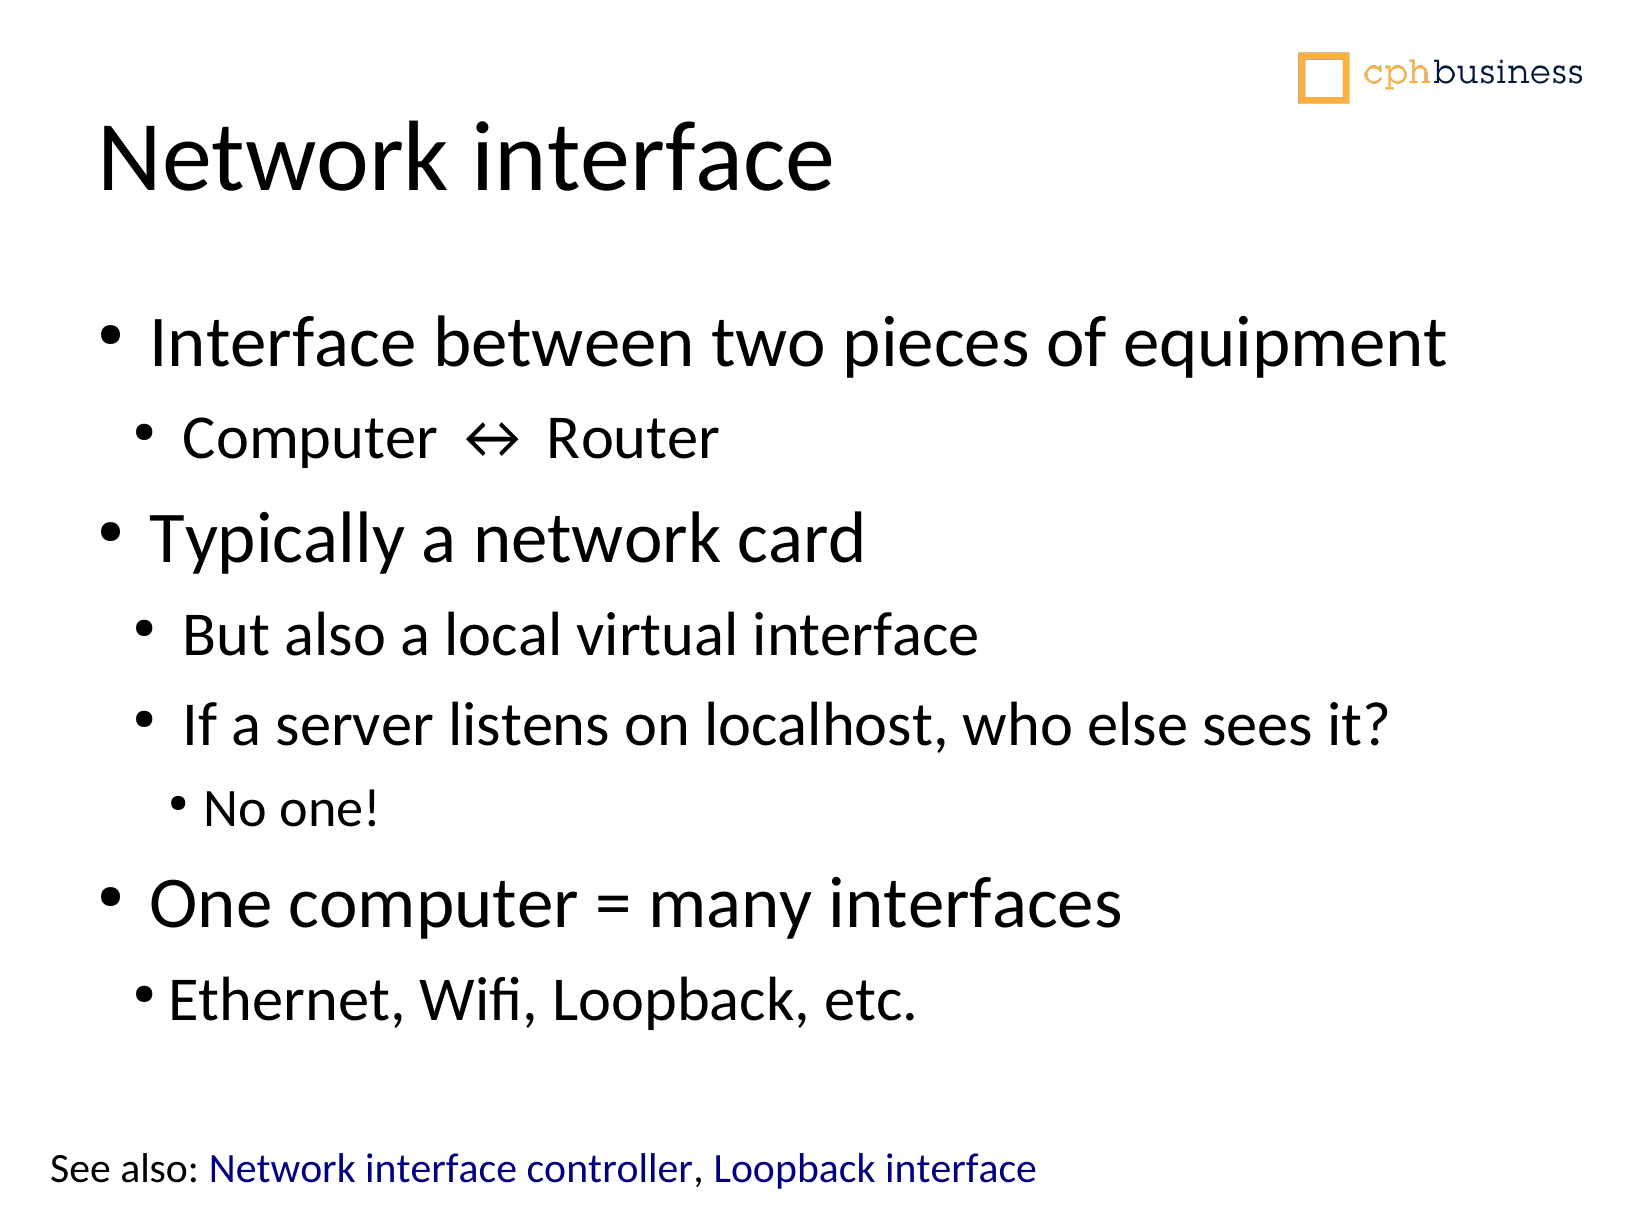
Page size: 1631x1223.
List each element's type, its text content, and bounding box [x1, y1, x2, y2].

picture [1247, 1, 1631, 155]
text_box See also: Network interface controller, Loopback interface [35, 1133, 1536, 1199]
title Network interface [81, 48, 1549, 253]
list Interface between two pieces of equipment Computer ↔ Router Typically a network card But also a local virtual interface If a server listens on localhost, who else sees it? No one! One computer = many interfaces Ethernet, Wifi, Loopback, etc. [81, 285, 1549, 1092]
